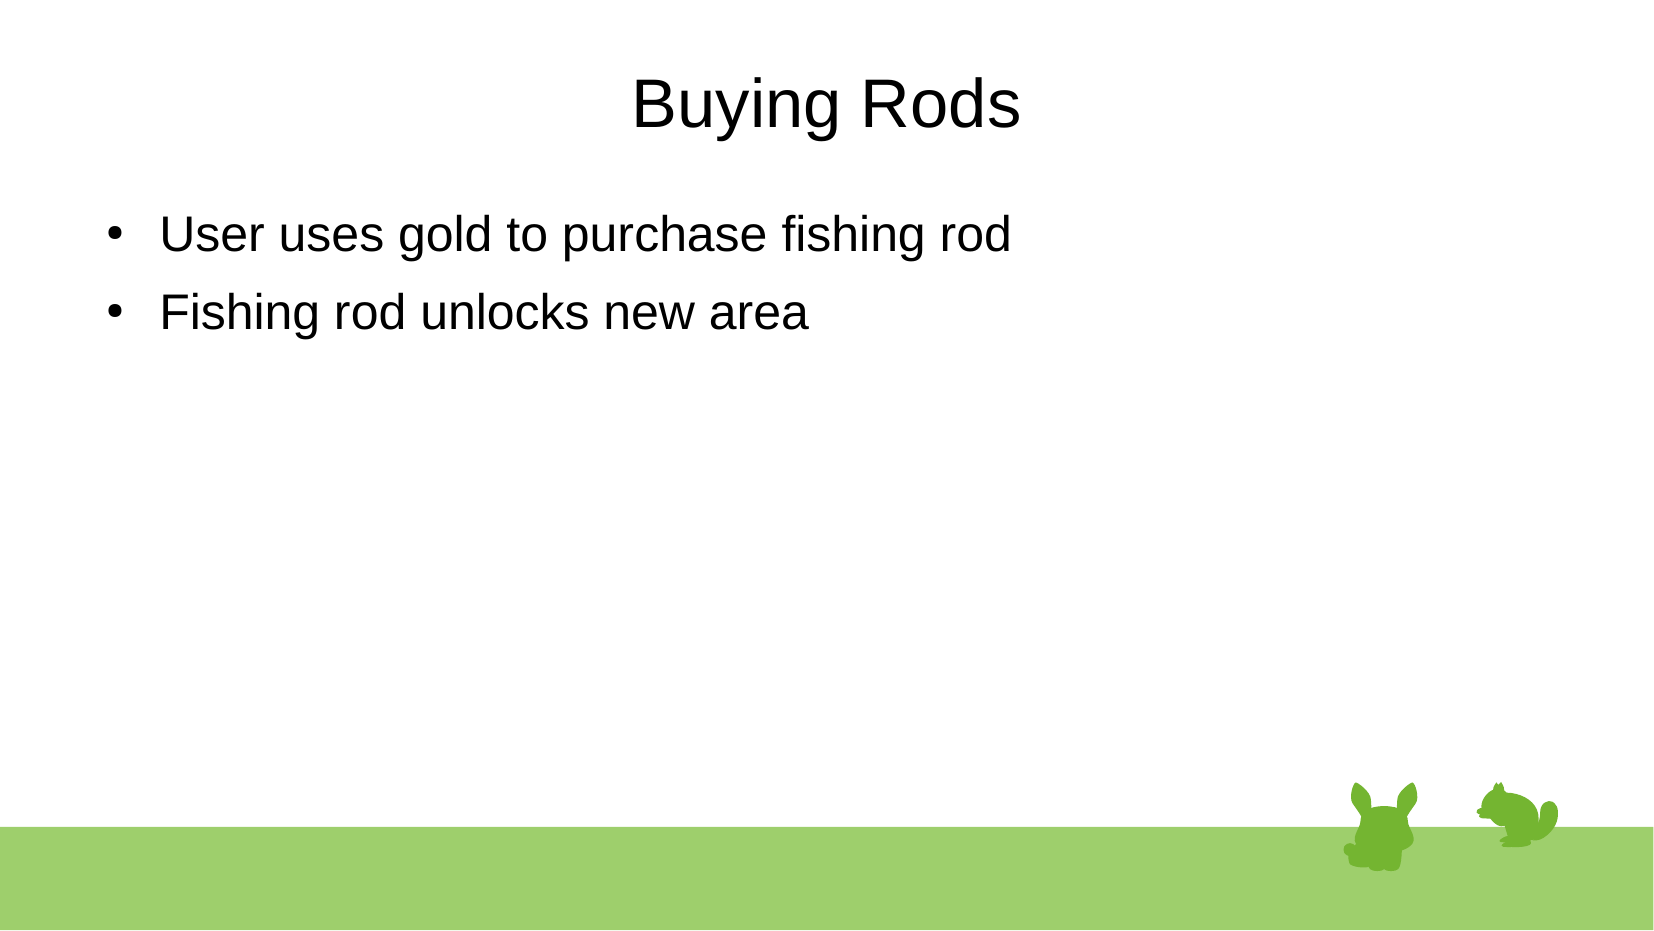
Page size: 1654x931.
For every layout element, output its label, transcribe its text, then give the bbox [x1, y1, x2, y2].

list User uses gold to purchase fishing rod Fishing rod unlocks new area [88, 206, 1565, 739]
title Buying Rods [88, 29, 1565, 178]
